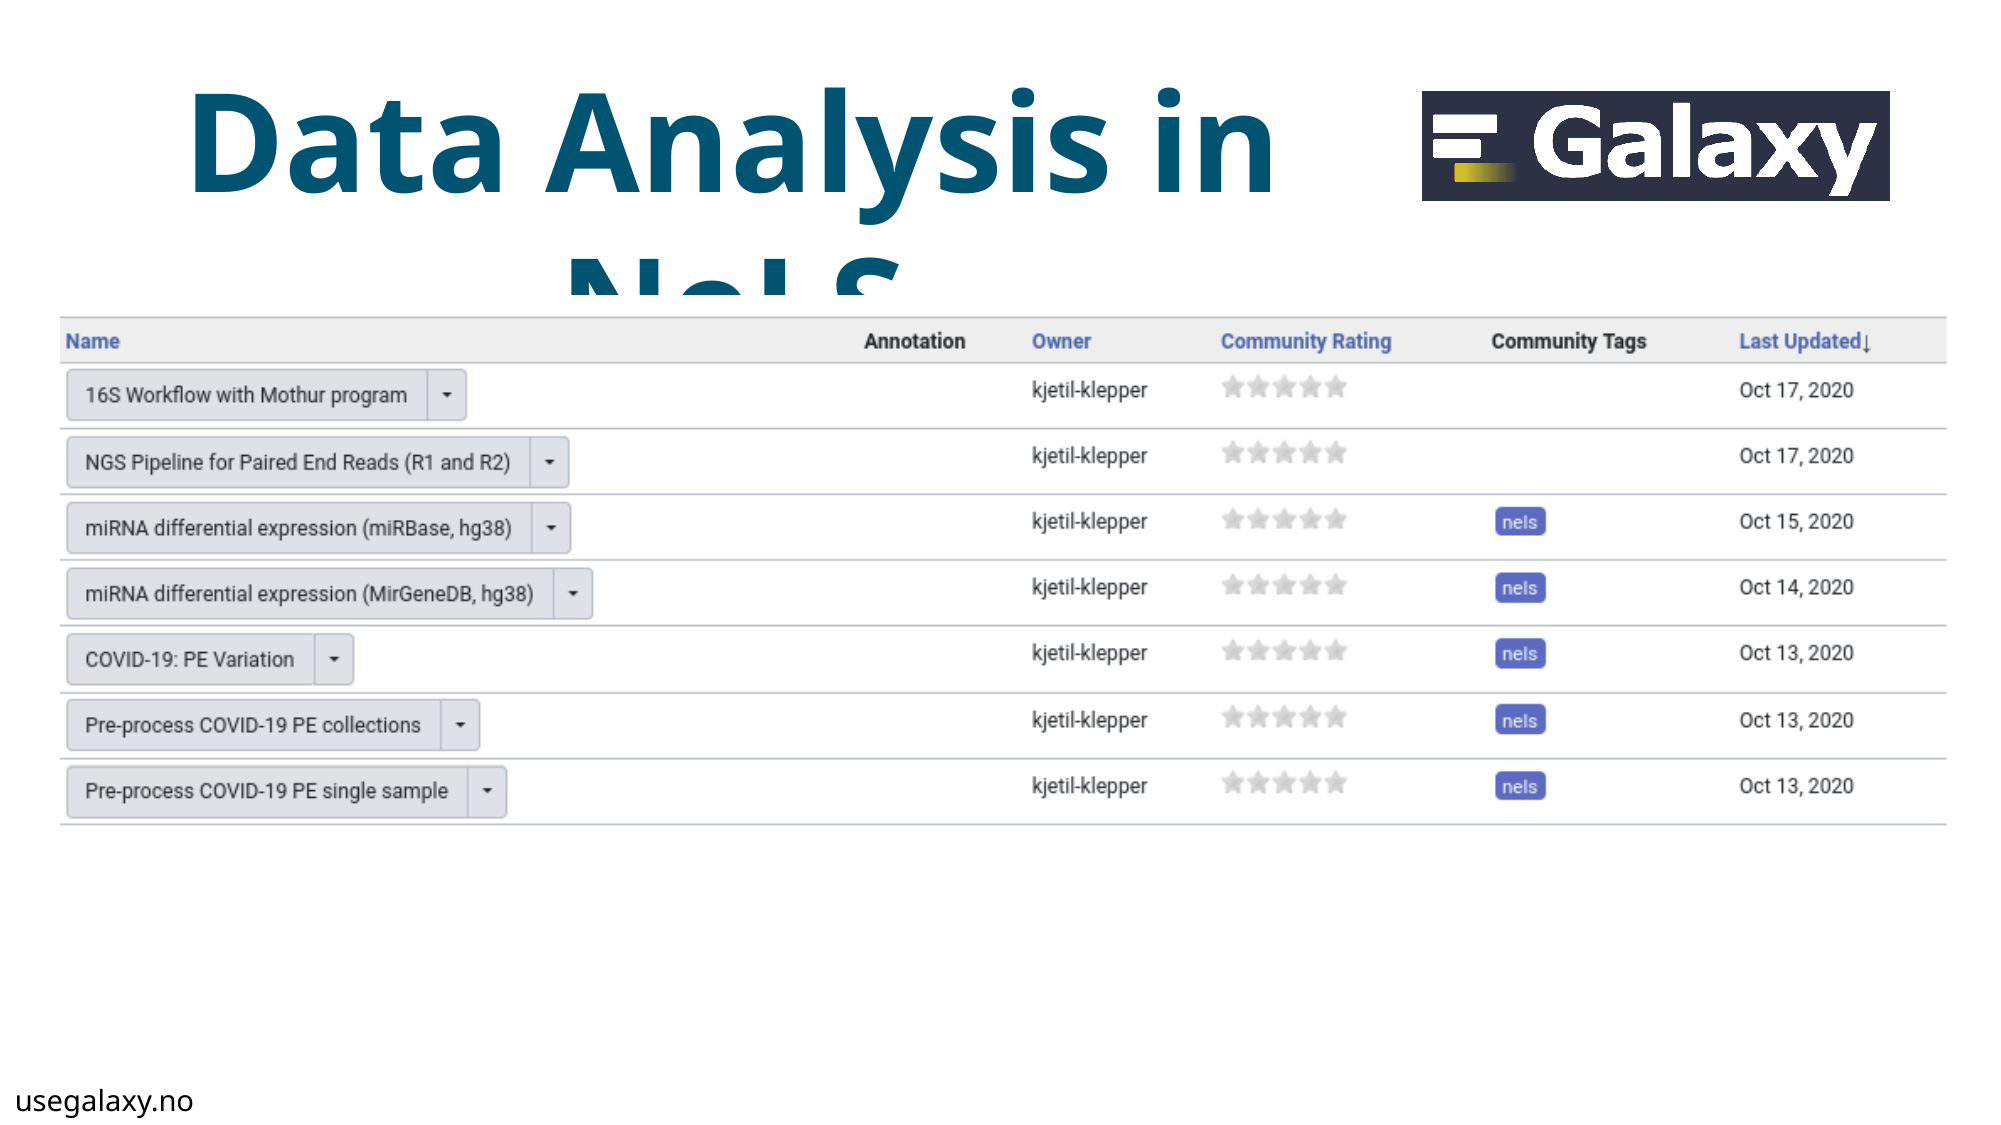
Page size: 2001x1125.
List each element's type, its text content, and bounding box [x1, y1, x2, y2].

picture [1422, 91, 1890, 201]
text_box usegalaxy.no [0, 1072, 384, 1125]
title Data Analysis in NeLS [23, 54, 1441, 249]
picture [60, 295, 1962, 839]
